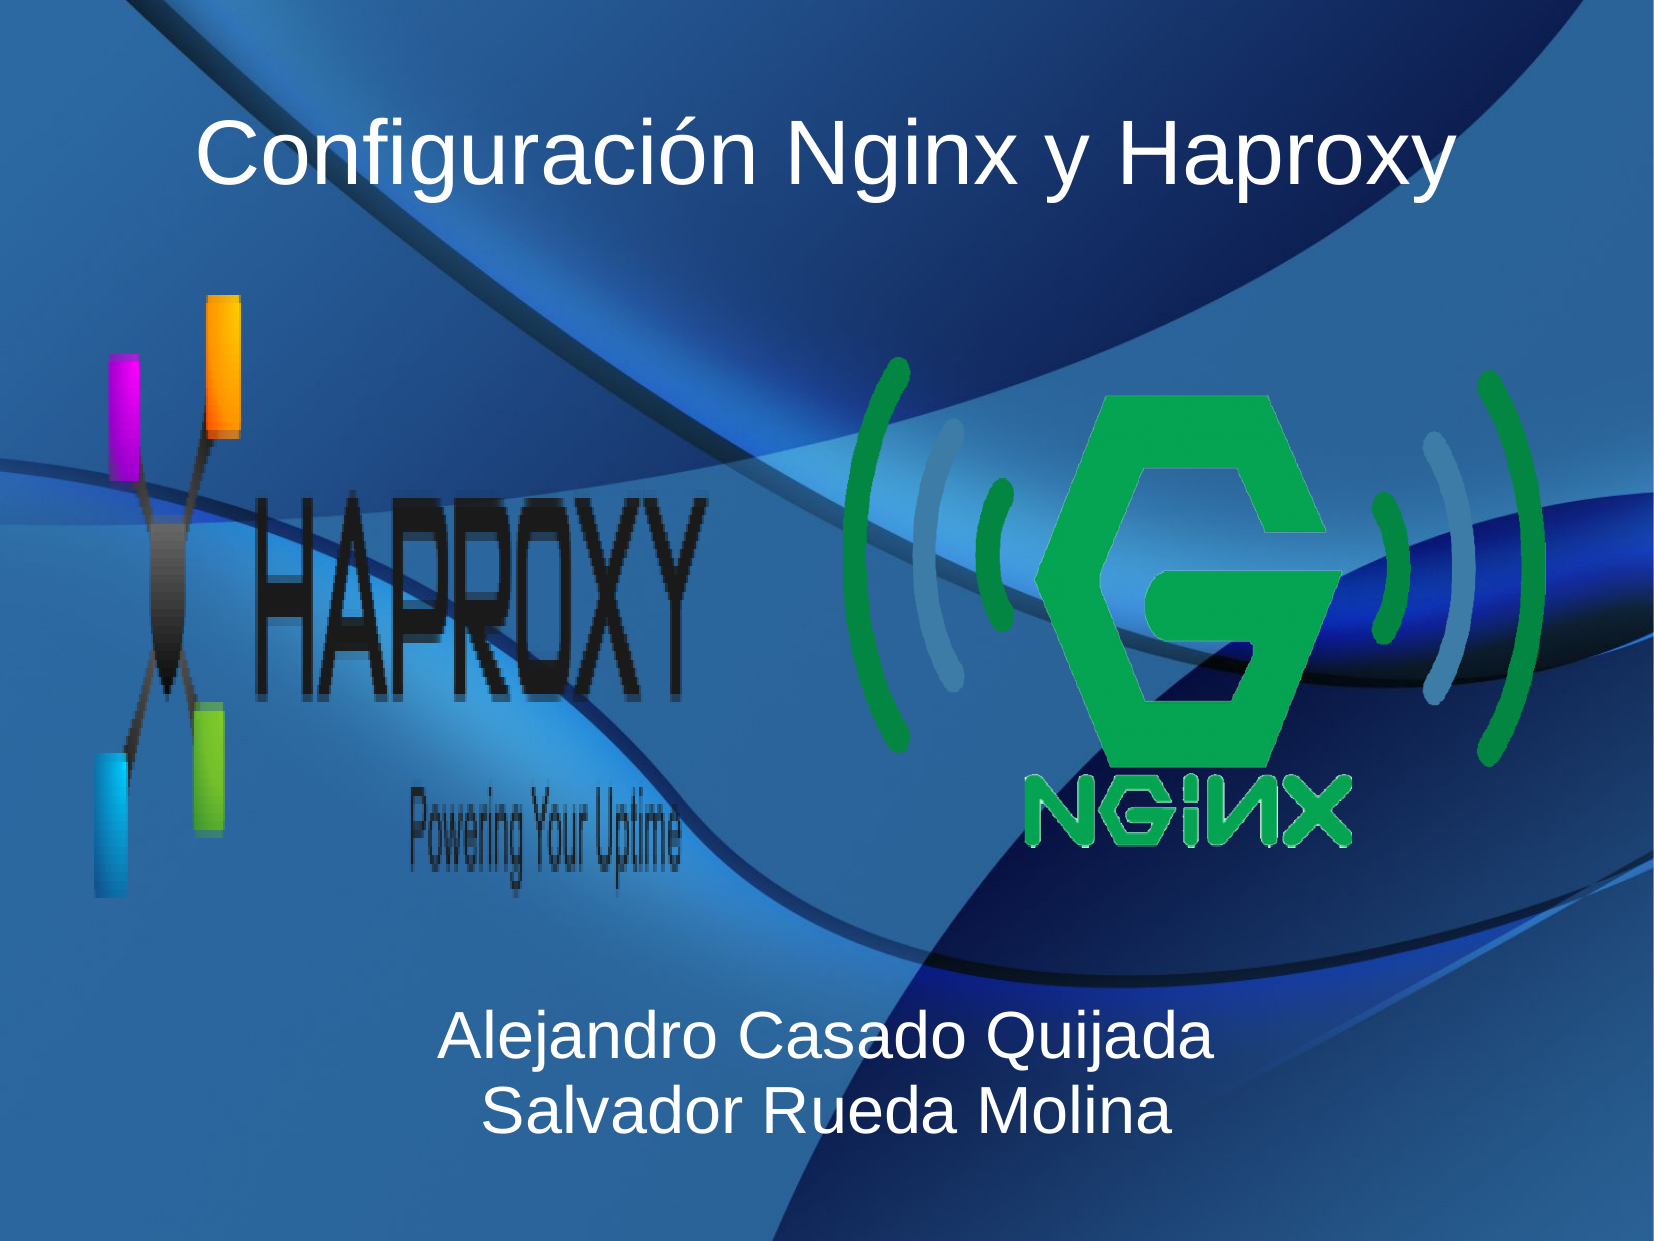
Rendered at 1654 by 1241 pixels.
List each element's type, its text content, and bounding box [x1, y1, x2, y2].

subtitle Alejandro Casado Quijada Salvador Rueda Molina [82, 250, 1571, 1149]
title Configuración Nginx y Haproxy [82, 49, 1571, 250]
picture [0, 0, 1654, 1241]
